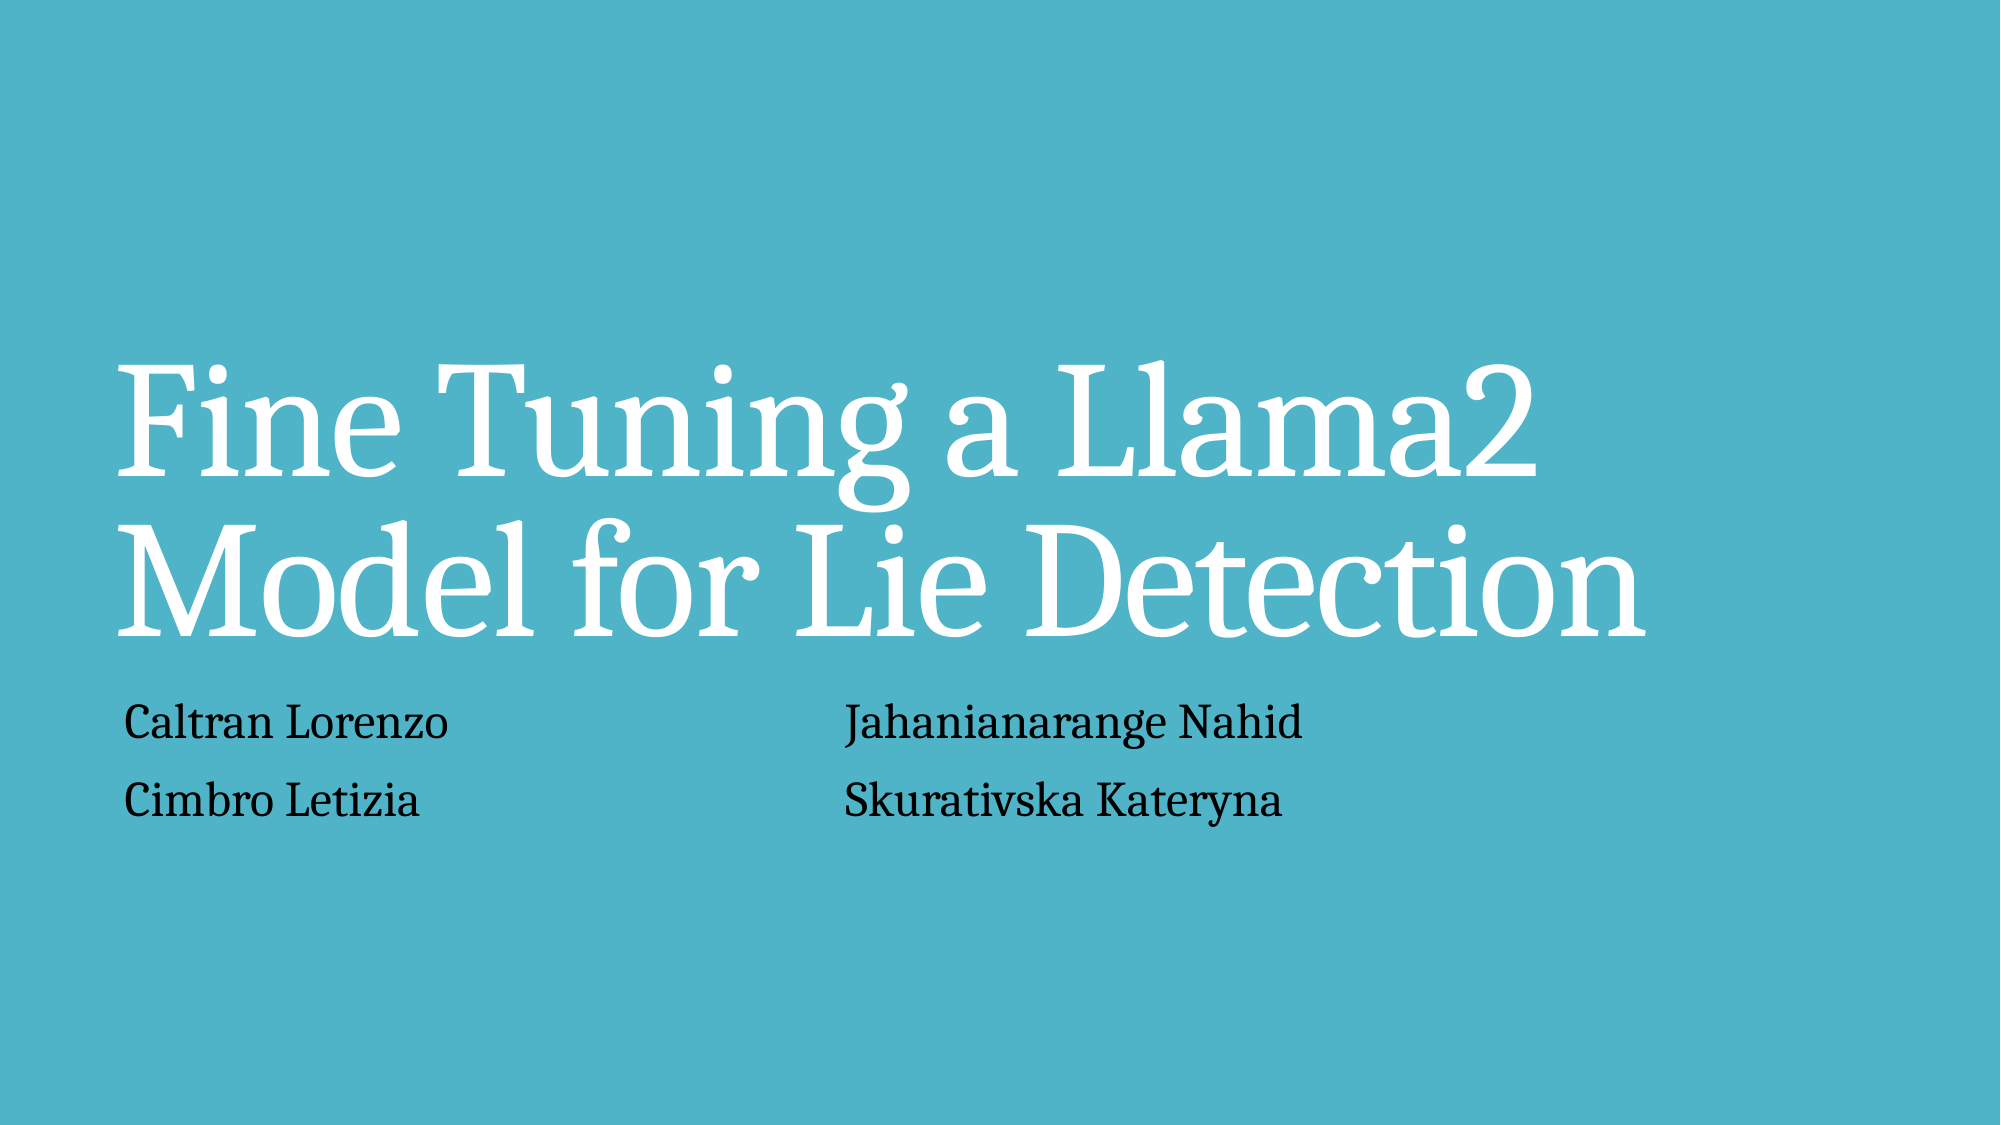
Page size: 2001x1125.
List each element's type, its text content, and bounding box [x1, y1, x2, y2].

subtitle Caltran Lorenzo Cimbro Letizia [109, 690, 661, 853]
text_box Jahanianarange Nahid Skurativska Kateryna [830, 690, 1382, 853]
title Fine Tuning a Llama2 Model for Lie Detection [98, 126, 1921, 677]
